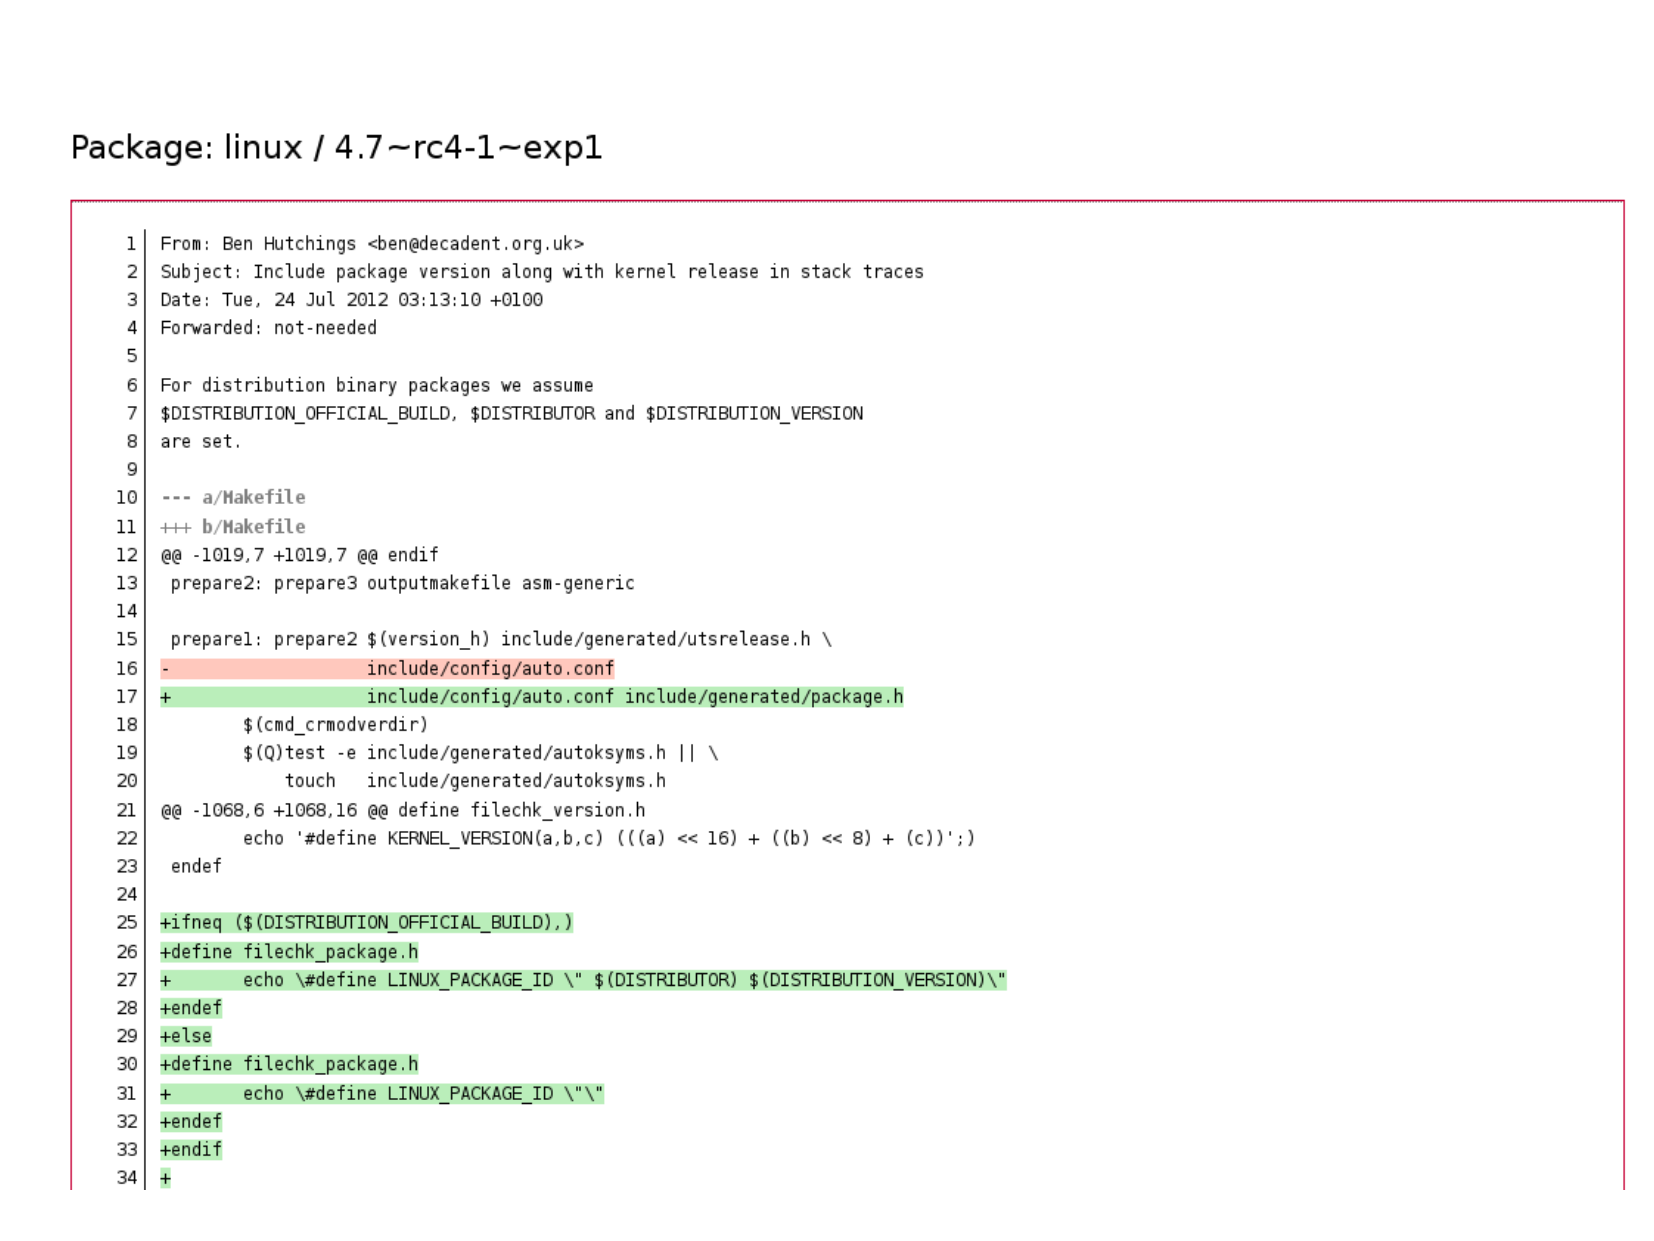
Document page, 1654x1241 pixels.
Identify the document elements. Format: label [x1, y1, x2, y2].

picture [22, 110, 1631, 1190]
